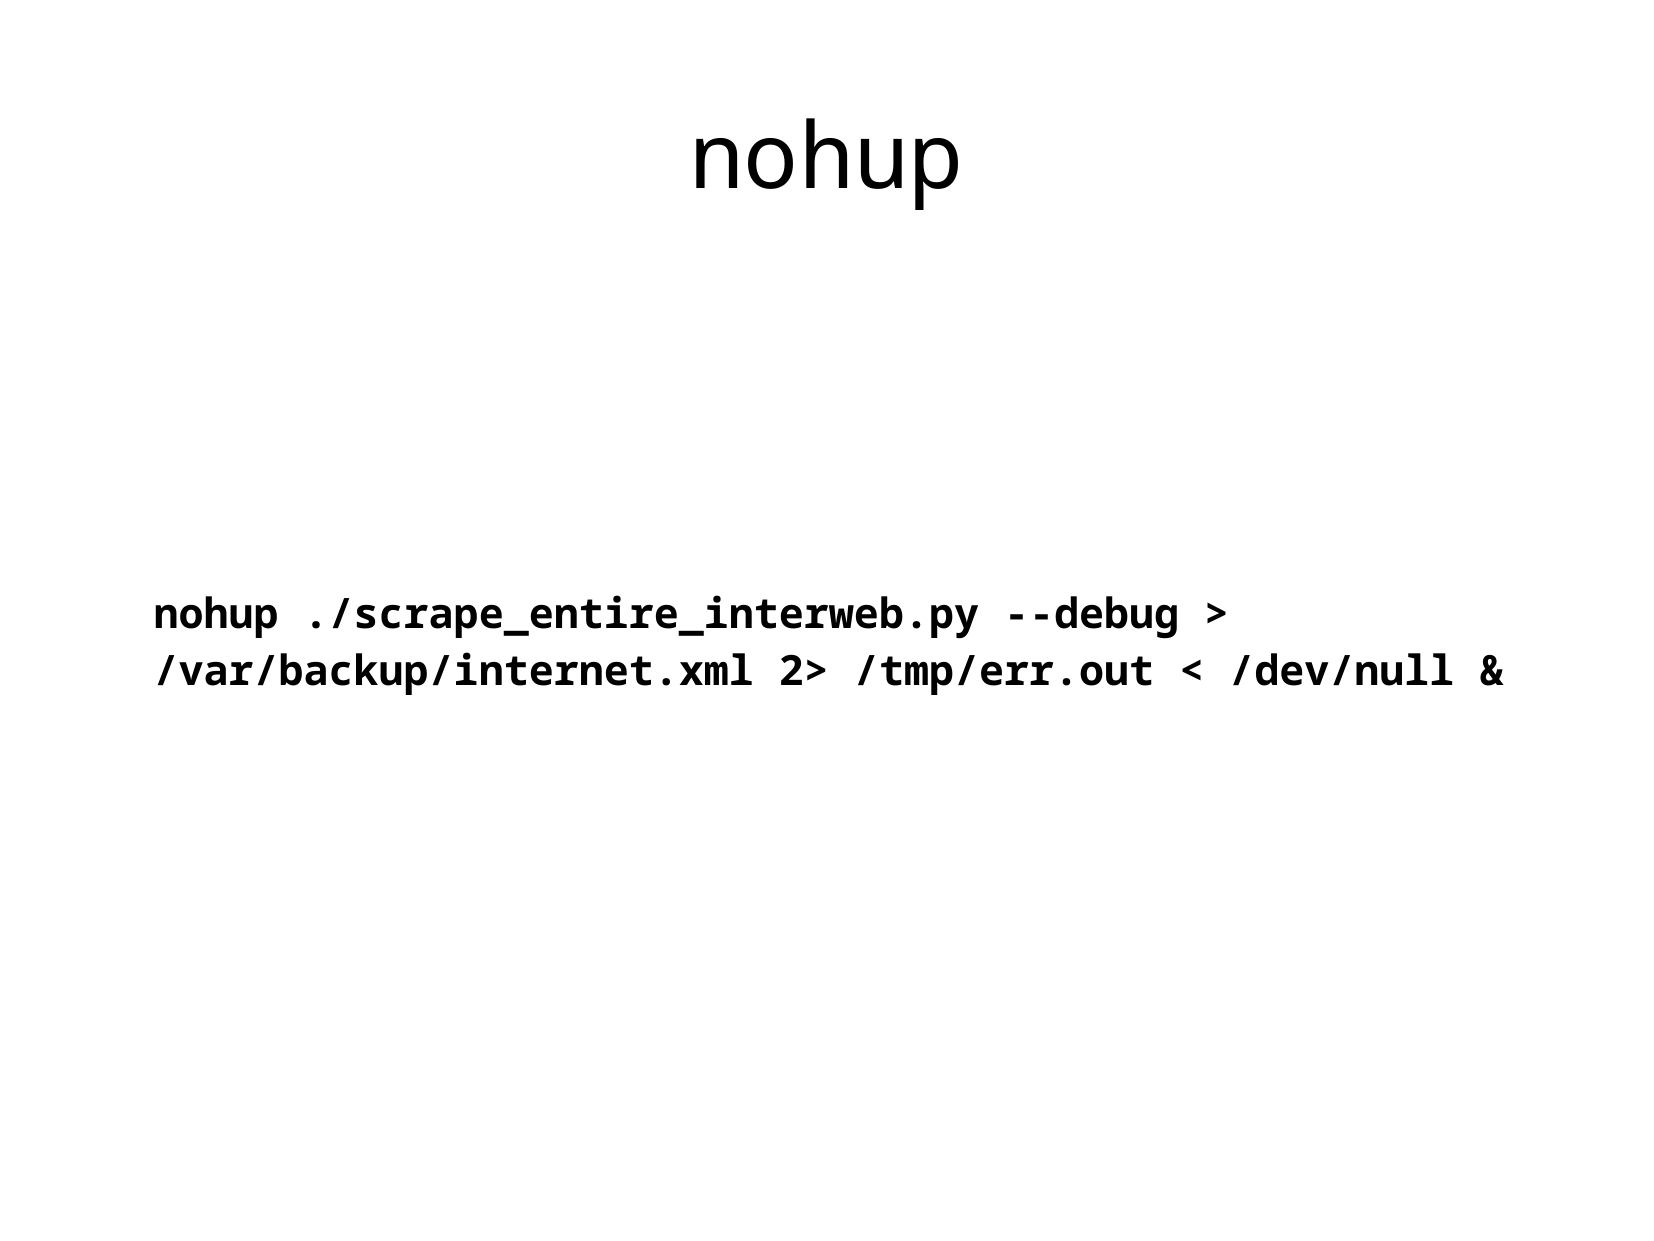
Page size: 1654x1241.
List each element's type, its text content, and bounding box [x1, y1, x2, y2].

title nohup [82, 49, 1571, 257]
list nohup ./scrape_entire_interweb.py --debug > /var/backup/internet.xml 2> /tmp/err.out < /dev/null & [82, 290, 1571, 1109]
